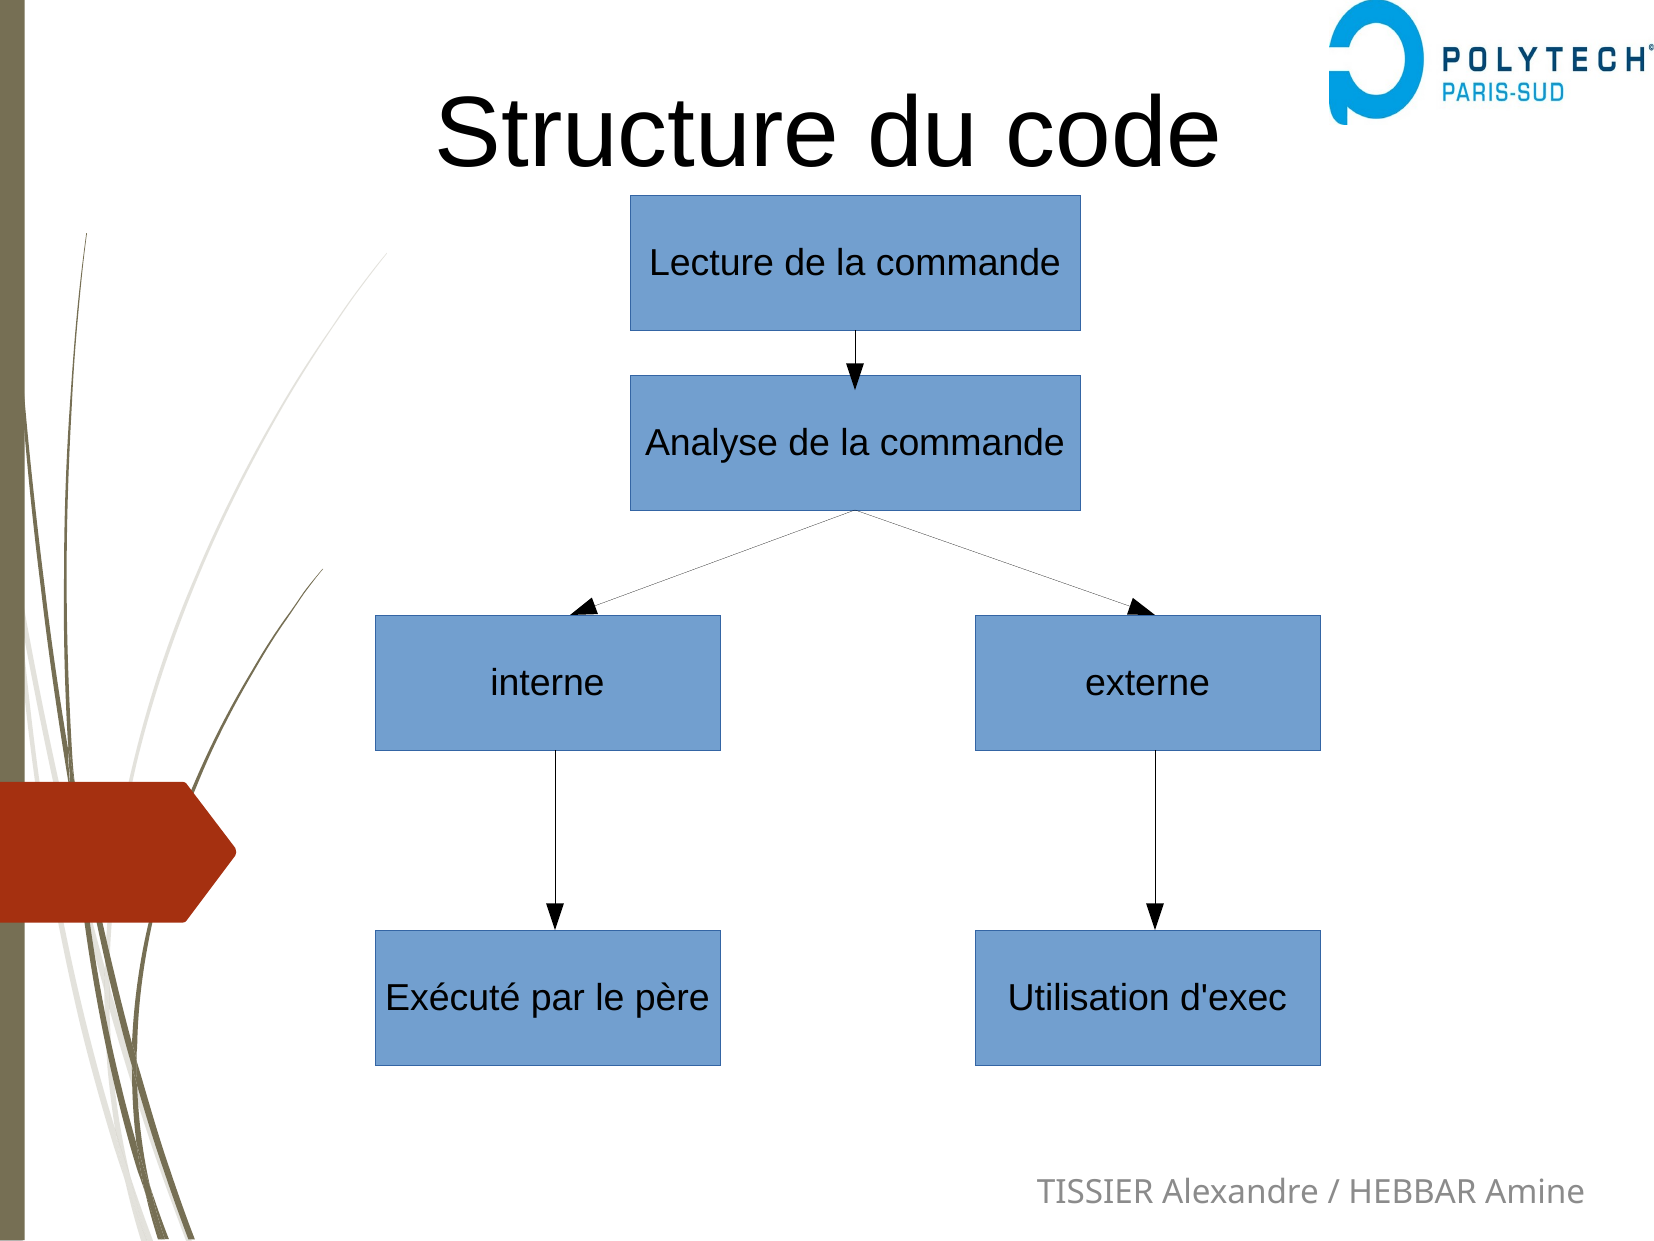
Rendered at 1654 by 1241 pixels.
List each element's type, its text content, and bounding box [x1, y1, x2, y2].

text_box Lecture de la commande [630, 195, 1081, 331]
picture [1329, 0, 1405, 95]
text_box externe [975, 615, 1321, 751]
text_box interne [375, 615, 721, 751]
text_box Structure du code [420, 68, 1366, 196]
text_box TISSIER Alexandre / HEBBAR Amine [1021, 1156, 1654, 1223]
text_box Exécuté par le père [375, 930, 721, 1066]
text_box Utilisation d'exec [975, 930, 1321, 1066]
picture [1348, 0, 1654, 125]
picture [1329, 107, 1341, 125]
text_box Analyse de la commande [630, 375, 1081, 511]
